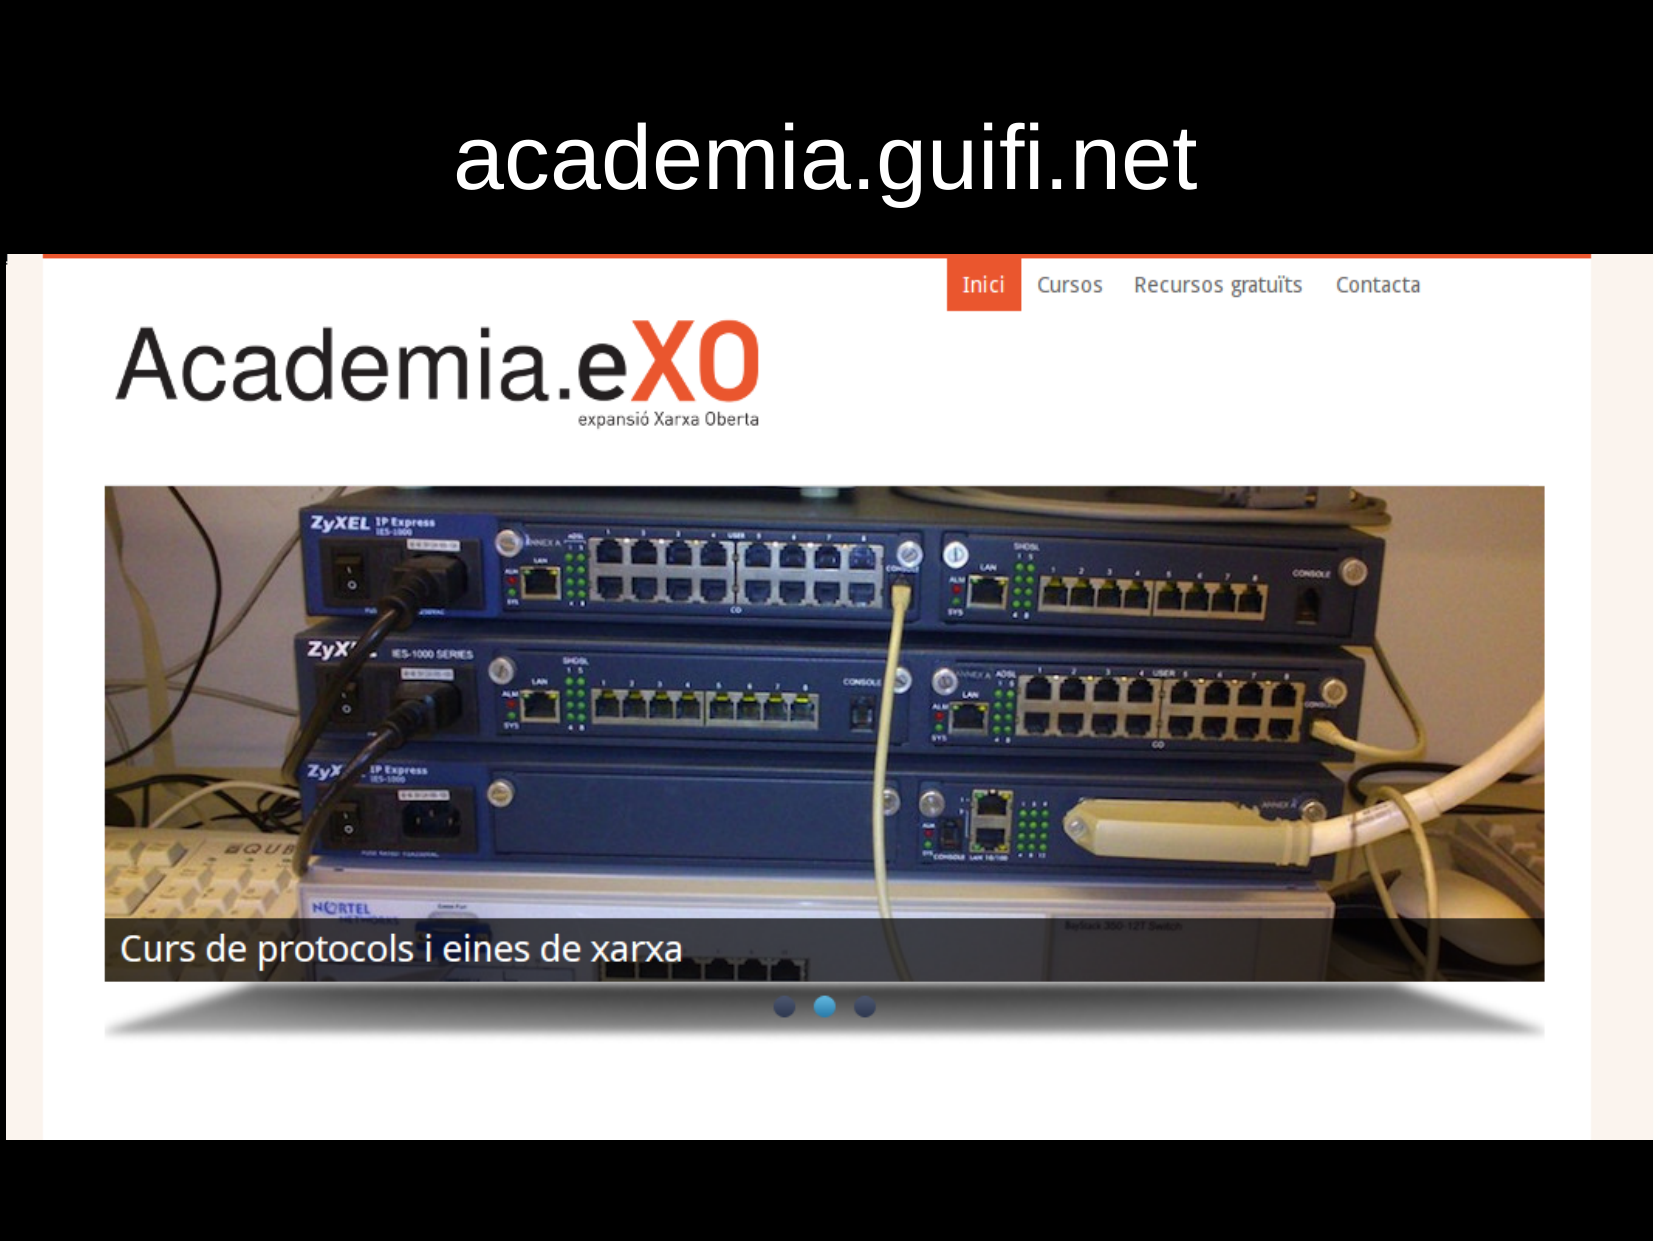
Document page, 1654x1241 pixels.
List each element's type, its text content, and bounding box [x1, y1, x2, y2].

text_box academia.guifi.net [82, 49, 1571, 254]
picture [6, 254, 1654, 1141]
